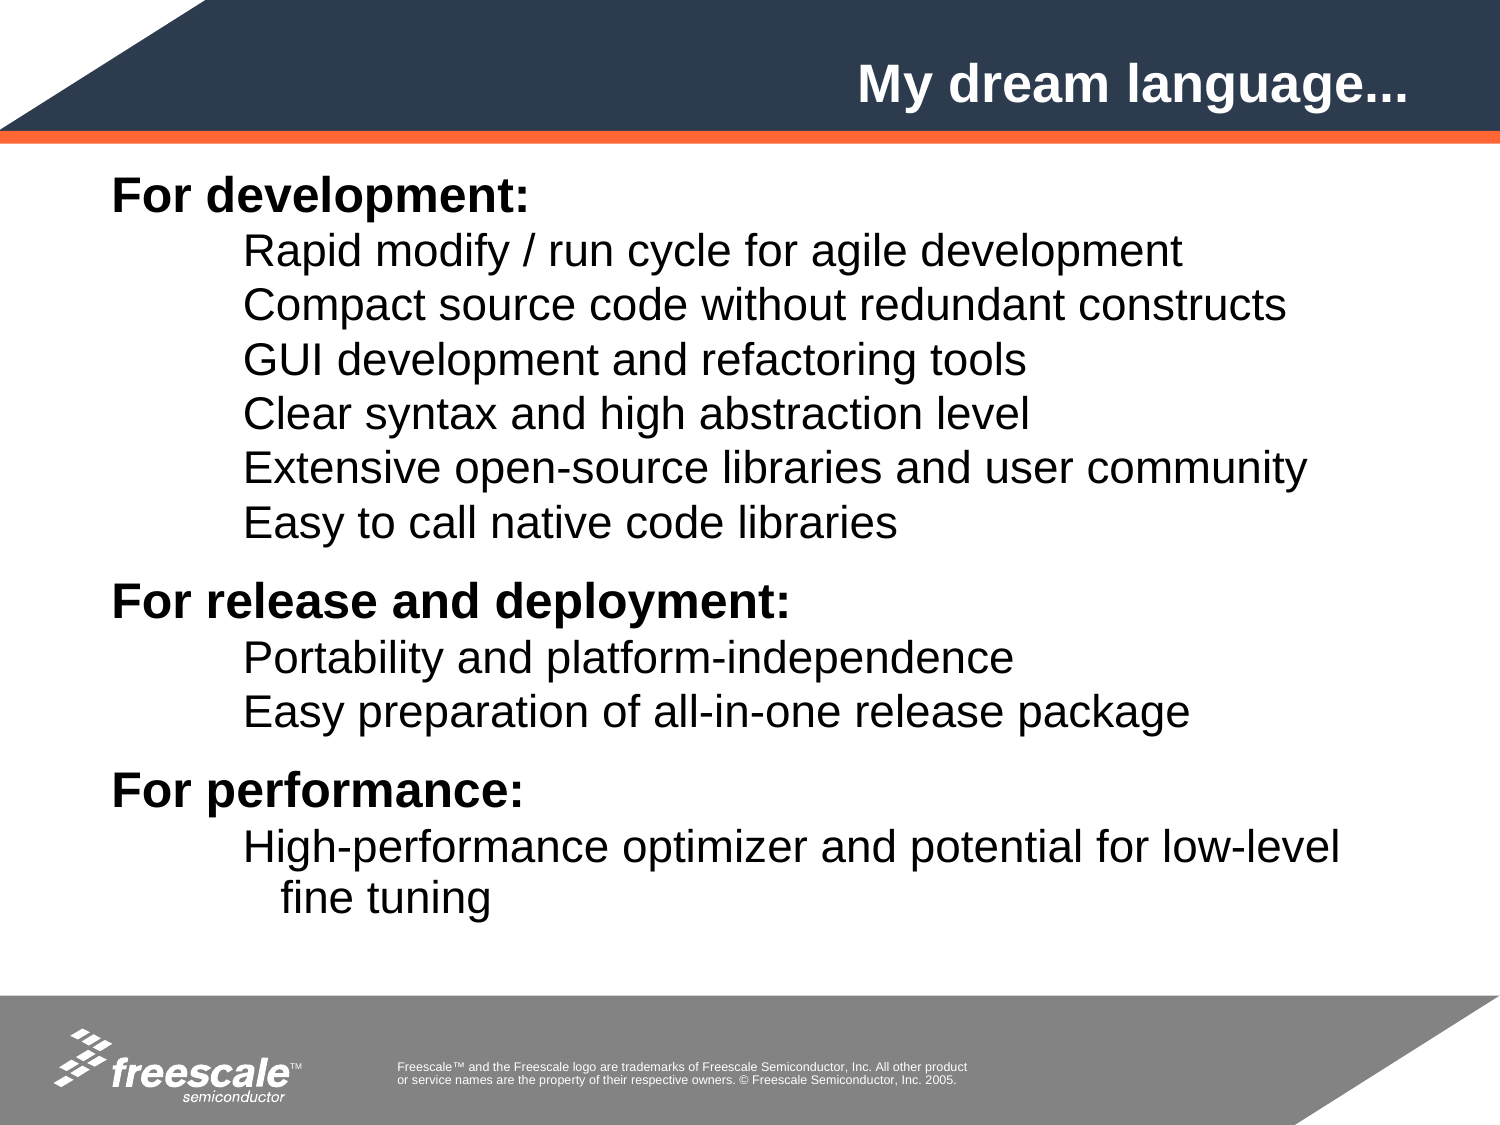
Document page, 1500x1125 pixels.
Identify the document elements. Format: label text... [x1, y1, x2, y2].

list For development: Rapid modify / run cycle for agile development Compact source code without redundant constructs GUI development and refactoring tools Clear syntax and high abstraction level Extensive open-source libraries and user community Easy to call native code libraries For release and deployment: Portability and platform-independence Easy preparation of all-in-one release package For performance: High-performance optimizer and potential for low-level fine tuning [78, 157, 1429, 981]
title My dream language... [75, 27, 1426, 146]
